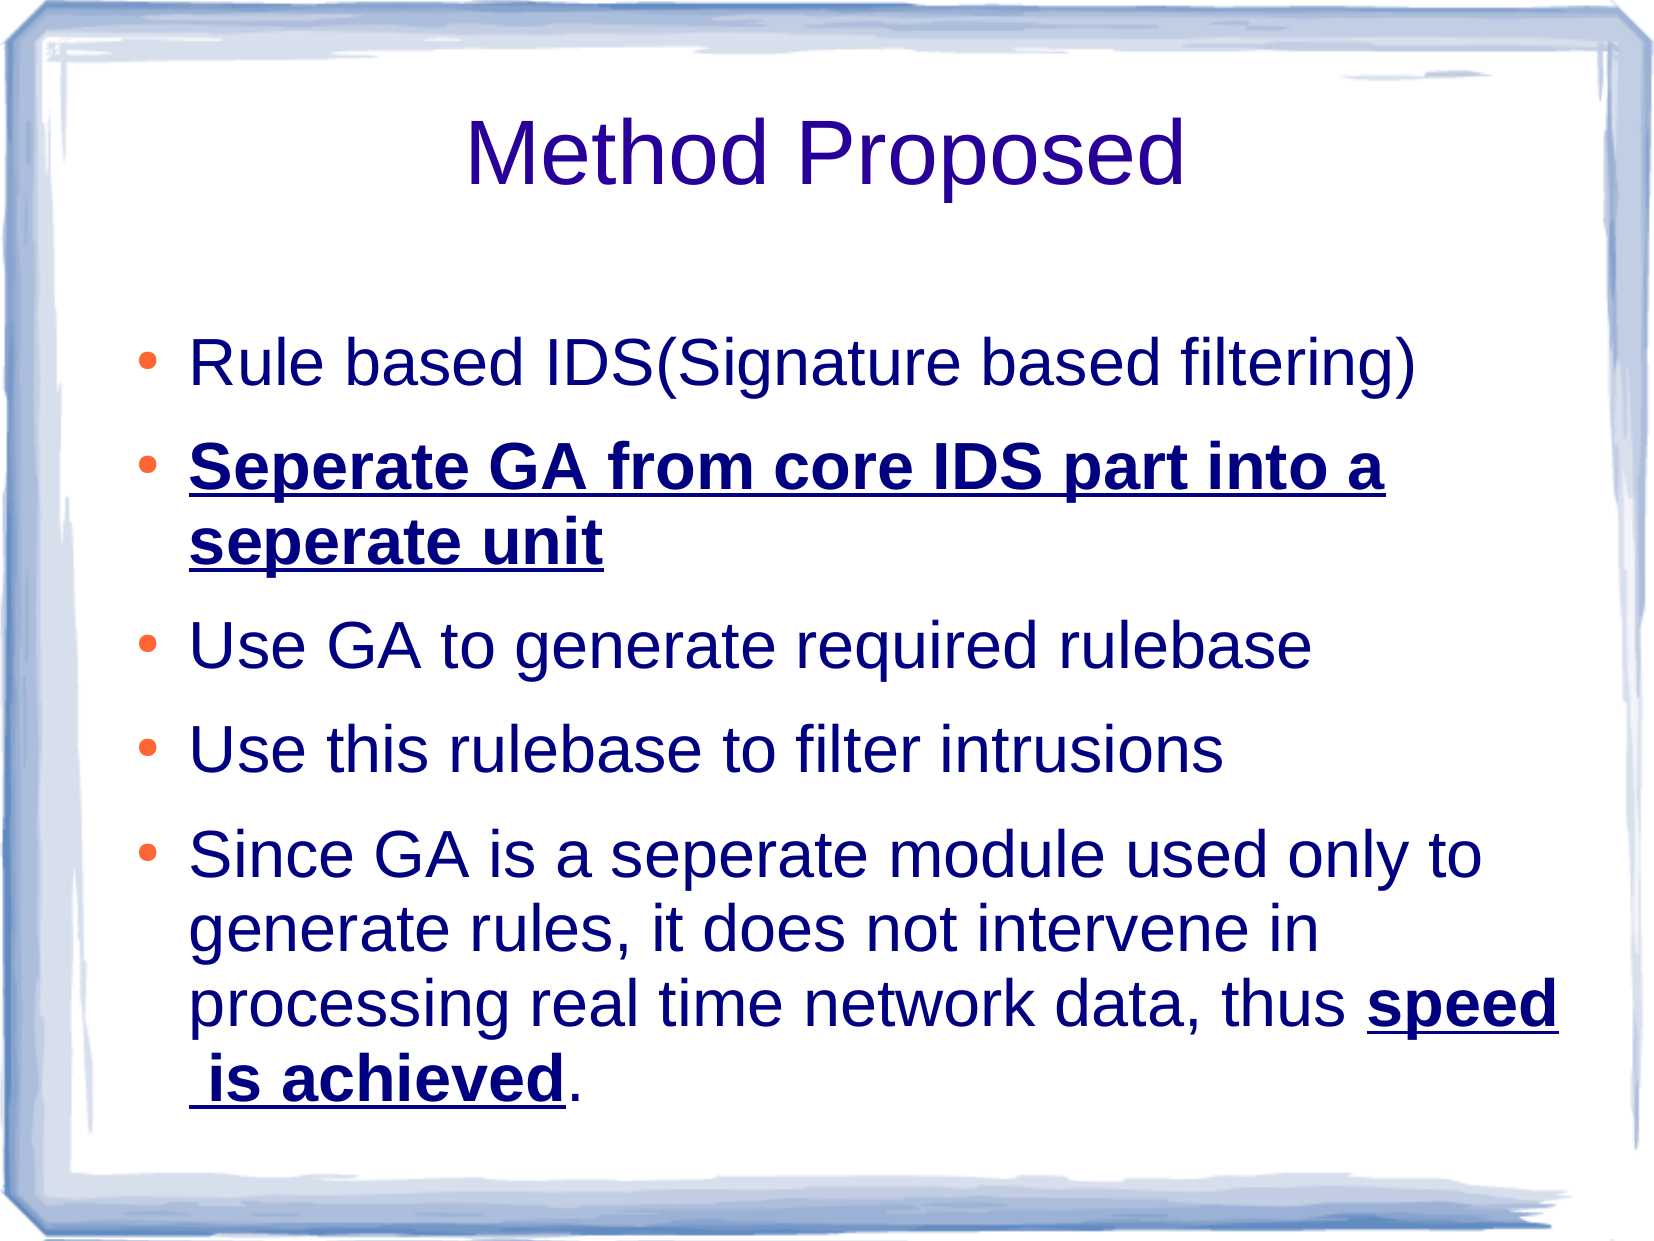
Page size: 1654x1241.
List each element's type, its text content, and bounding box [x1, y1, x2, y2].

list Rule based IDS(Signature based filtering) Seperate GA from core IDS part into a seperate unit Use GA to generate required rulebase Use this rulebase to filter intrusions Since GA is a seperate module used only to generate rules, it does not intervene in processing real time network data, thus speed is achieved. [118, 324, 1571, 1129]
title Method Proposed [82, 56, 1571, 250]
picture [0, 0, 1654, 1241]
